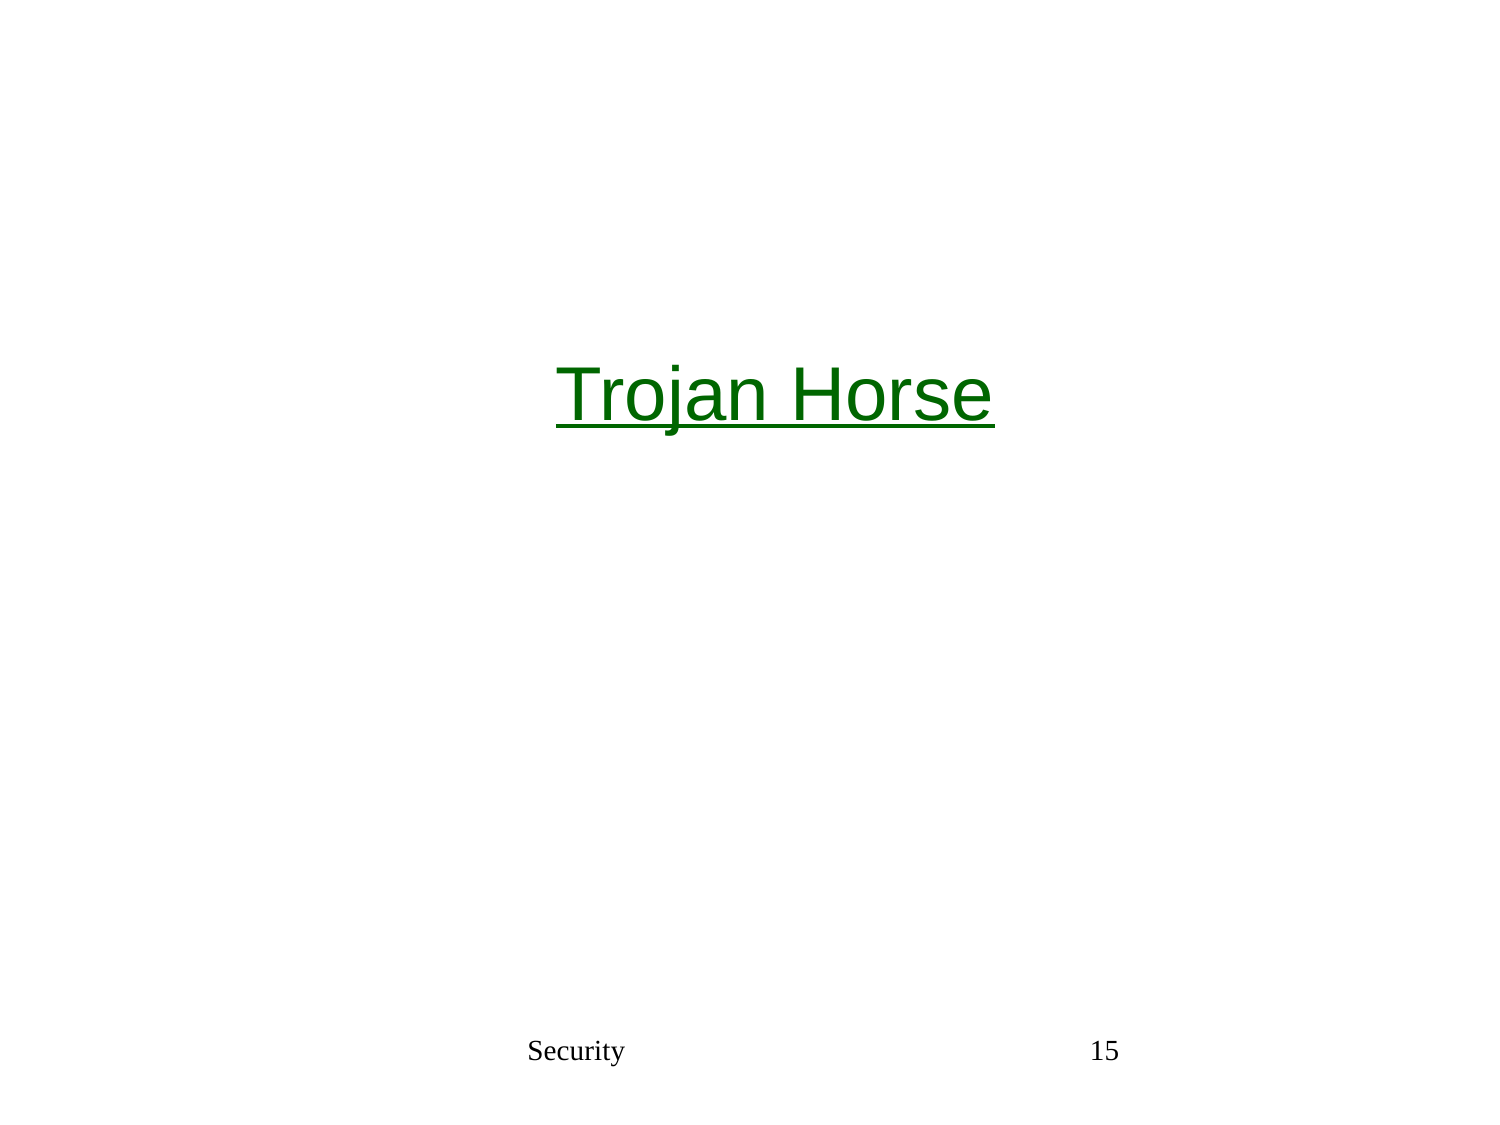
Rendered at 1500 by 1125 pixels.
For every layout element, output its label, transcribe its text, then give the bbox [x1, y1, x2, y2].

footer Security [512, 1024, 988, 1100]
slide_number <number> [1074, 1024, 1425, 1100]
title Trojan Horse [150, 299, 1401, 488]
